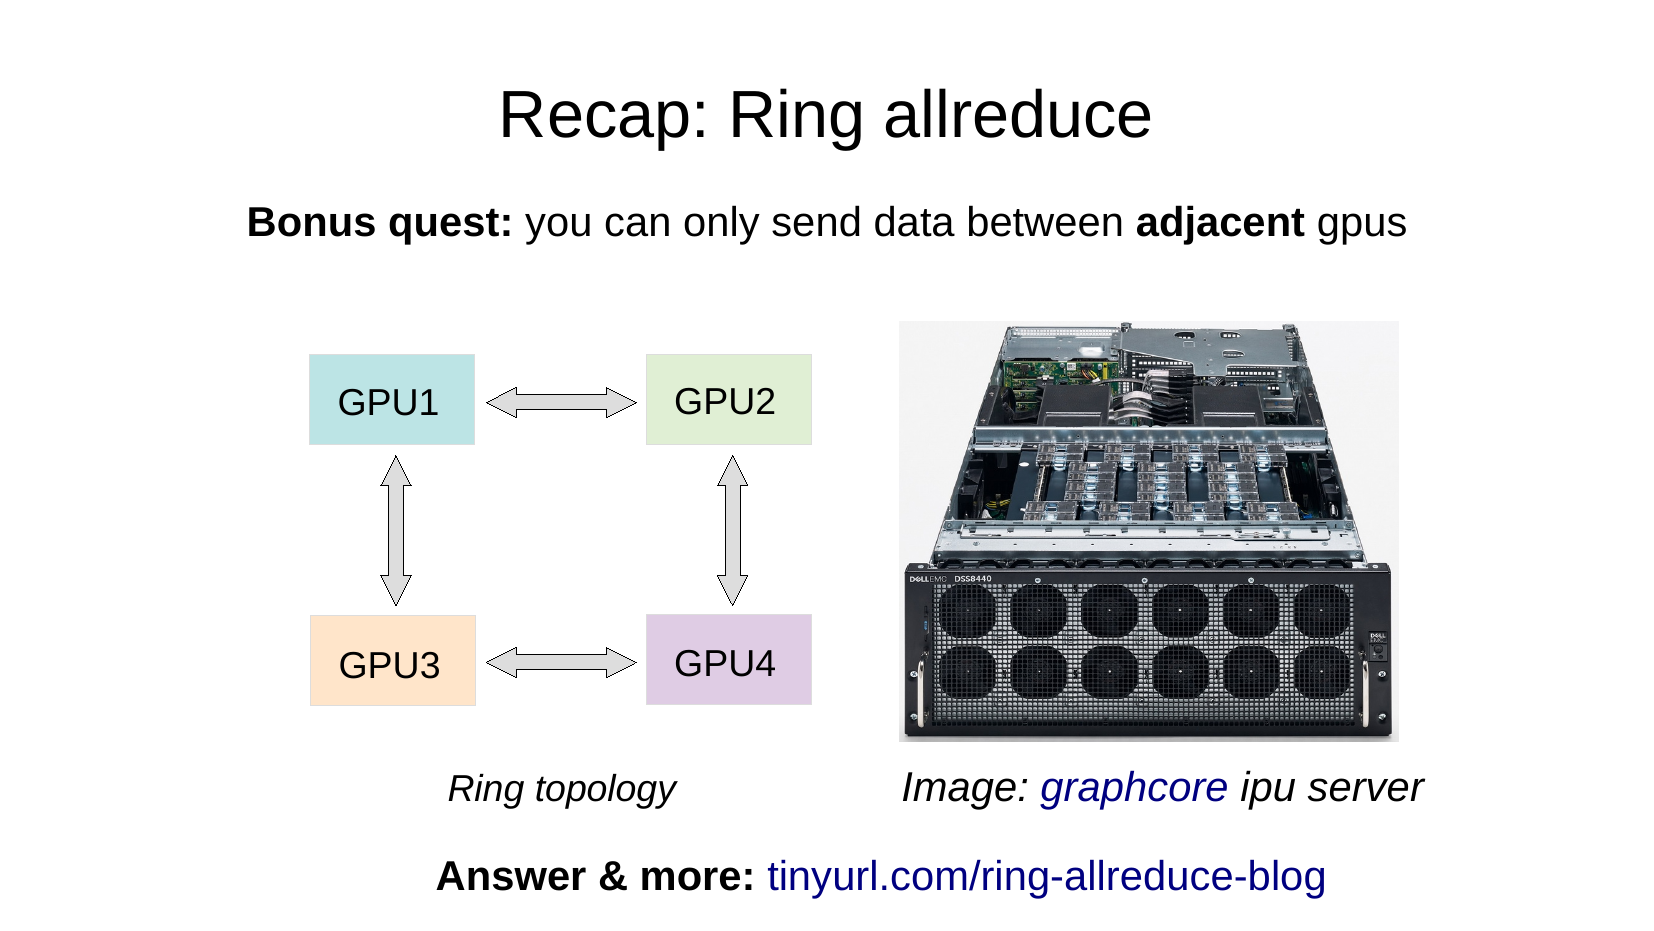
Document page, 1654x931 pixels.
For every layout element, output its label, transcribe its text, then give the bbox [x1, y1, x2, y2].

text_box [486, 647, 637, 678]
text_box [380, 455, 412, 606]
text_box Ring topology [352, 760, 772, 859]
title Recap: Ring allreduce [82, 37, 1571, 193]
text_box GPU4 [659, 634, 852, 692]
text_box GPU3 [323, 636, 516, 694]
text_box [310, 615, 476, 706]
text_box [717, 455, 748, 606]
text_box GPU1 [322, 393, 515, 432]
text_box [646, 393, 812, 445]
text_box [646, 614, 812, 705]
text_box GPU2 [659, 393, 852, 430]
text_box Image: graphcore ipu server [849, 756, 1476, 845]
text_box [486, 387, 637, 418]
text_box Answer & more: tinyurl.com/ring-allreduce-blog [420, 845, 1654, 931]
text_box Bonus quest: you can only send data between adjacent gpus [91, 98, 1563, 393]
picture [899, 321, 1399, 742]
text_box [309, 393, 475, 445]
